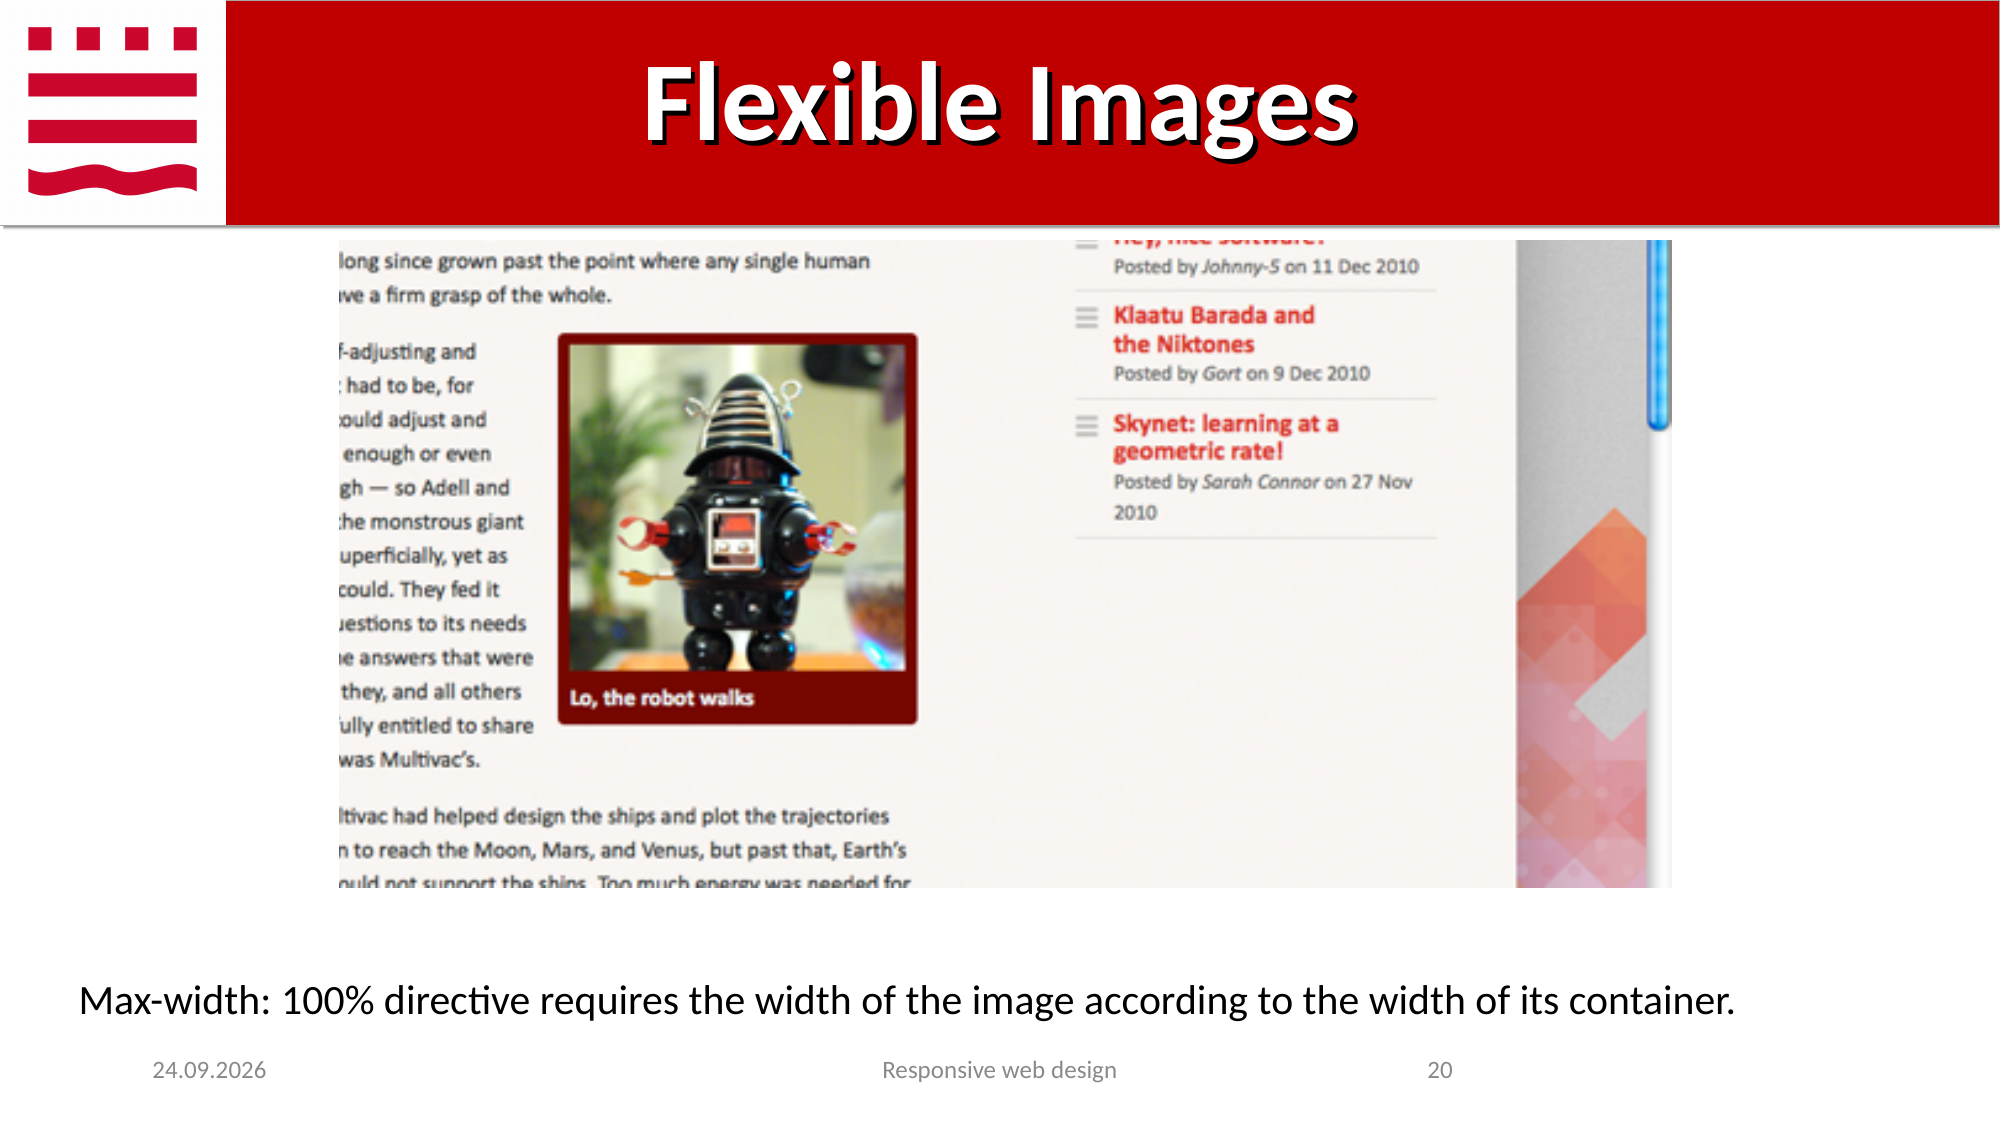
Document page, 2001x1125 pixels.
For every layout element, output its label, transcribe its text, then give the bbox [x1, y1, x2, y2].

picture [339, 240, 1672, 888]
text_box Max-width: 100% directive requires the width of the image according to the width of its container. [63, 976, 1966, 1042]
picture [0, 0, 226, 225]
text_box Flexible Images [226, 0, 2000, 225]
text_box 2017/4/30 [137, 1042, 588, 1103]
text_box [1412, 1042, 1863, 1103]
text_box Responsive web design [662, 1042, 1338, 1103]
